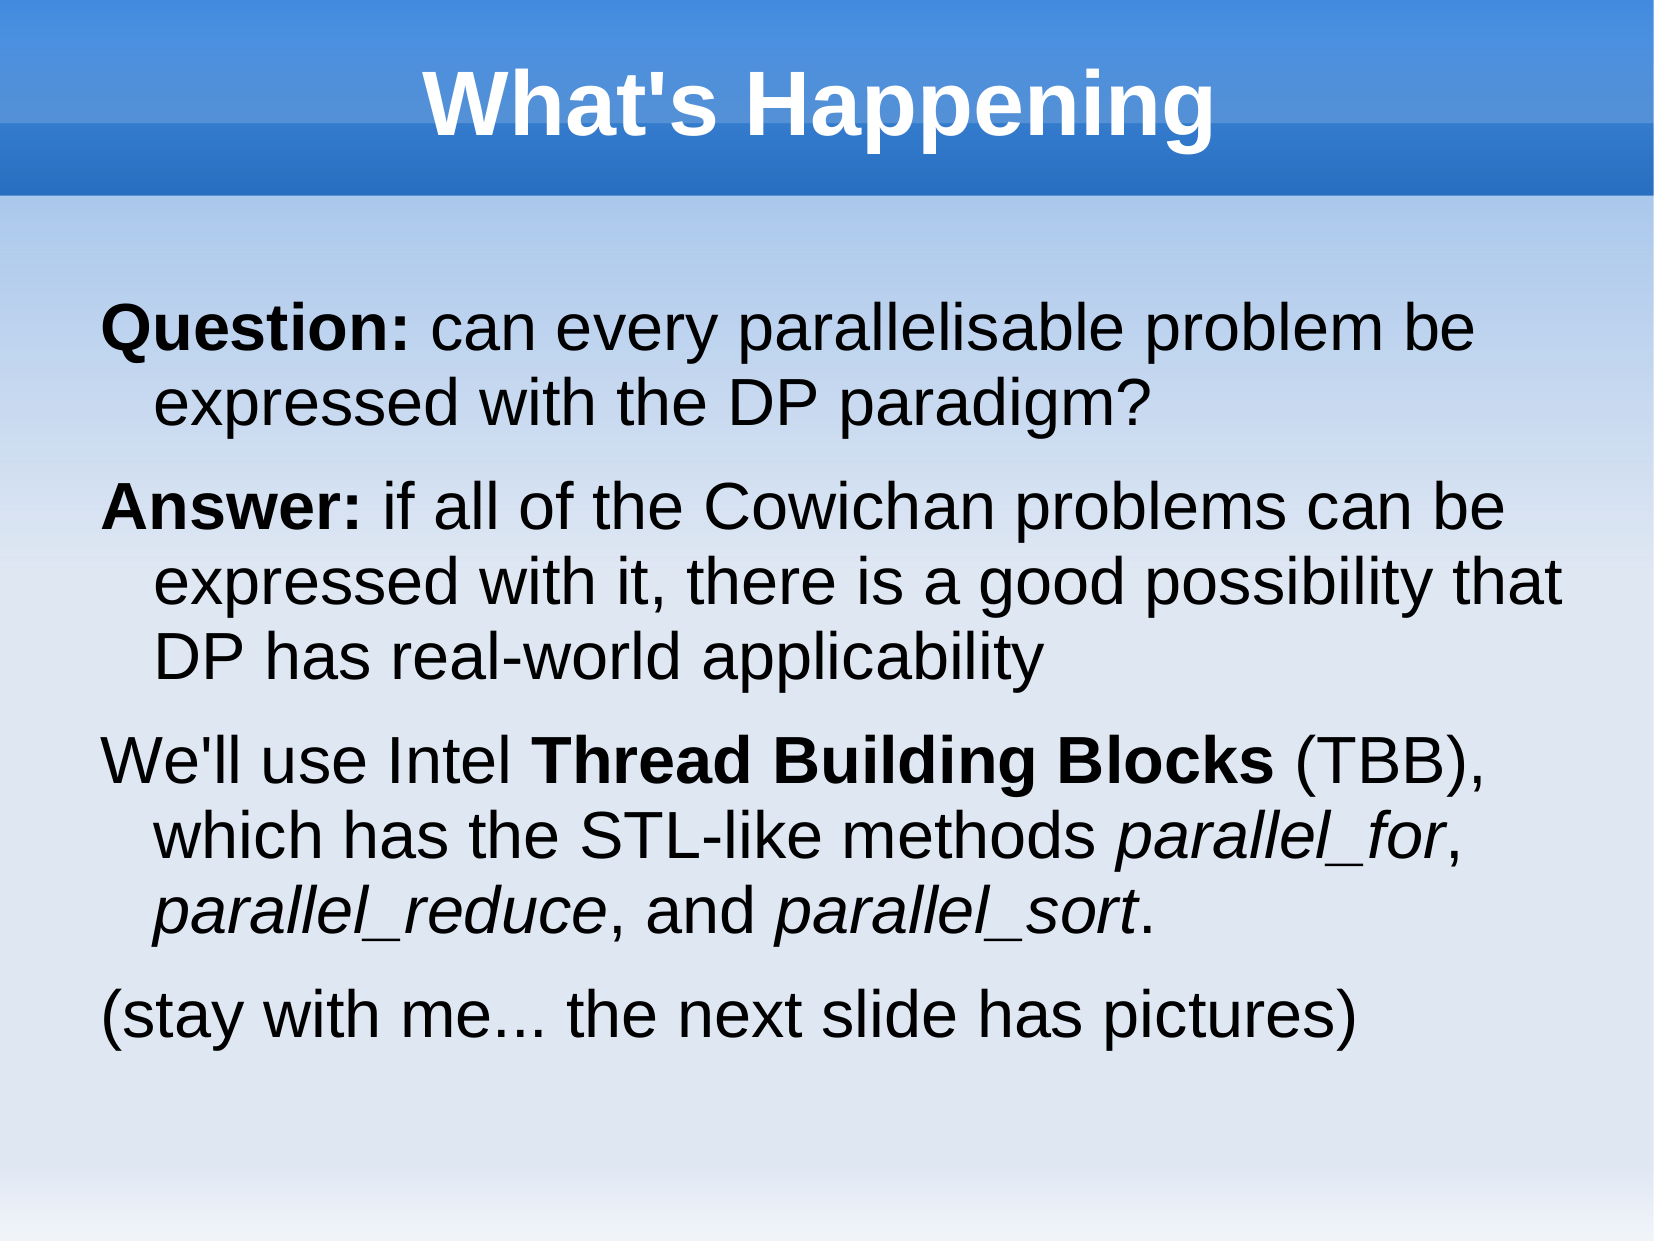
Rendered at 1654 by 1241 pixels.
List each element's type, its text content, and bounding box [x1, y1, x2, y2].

title What's Happening [76, 0, 1565, 208]
picture [0, 0, 1654, 1241]
list Question: can every parallelisable problem be expressed with the DP paradigm? Answer: if all of the Cowichan problems can be expressed with it, there is a good possibility that DP has real-world applicability We'll use Intel Thread Building Blocks (TBB), which has the STL-like methods parallel_for, parallel_reduce, and parallel_sort. (stay with me... the next slide has pictures) [82, 290, 1571, 1109]
